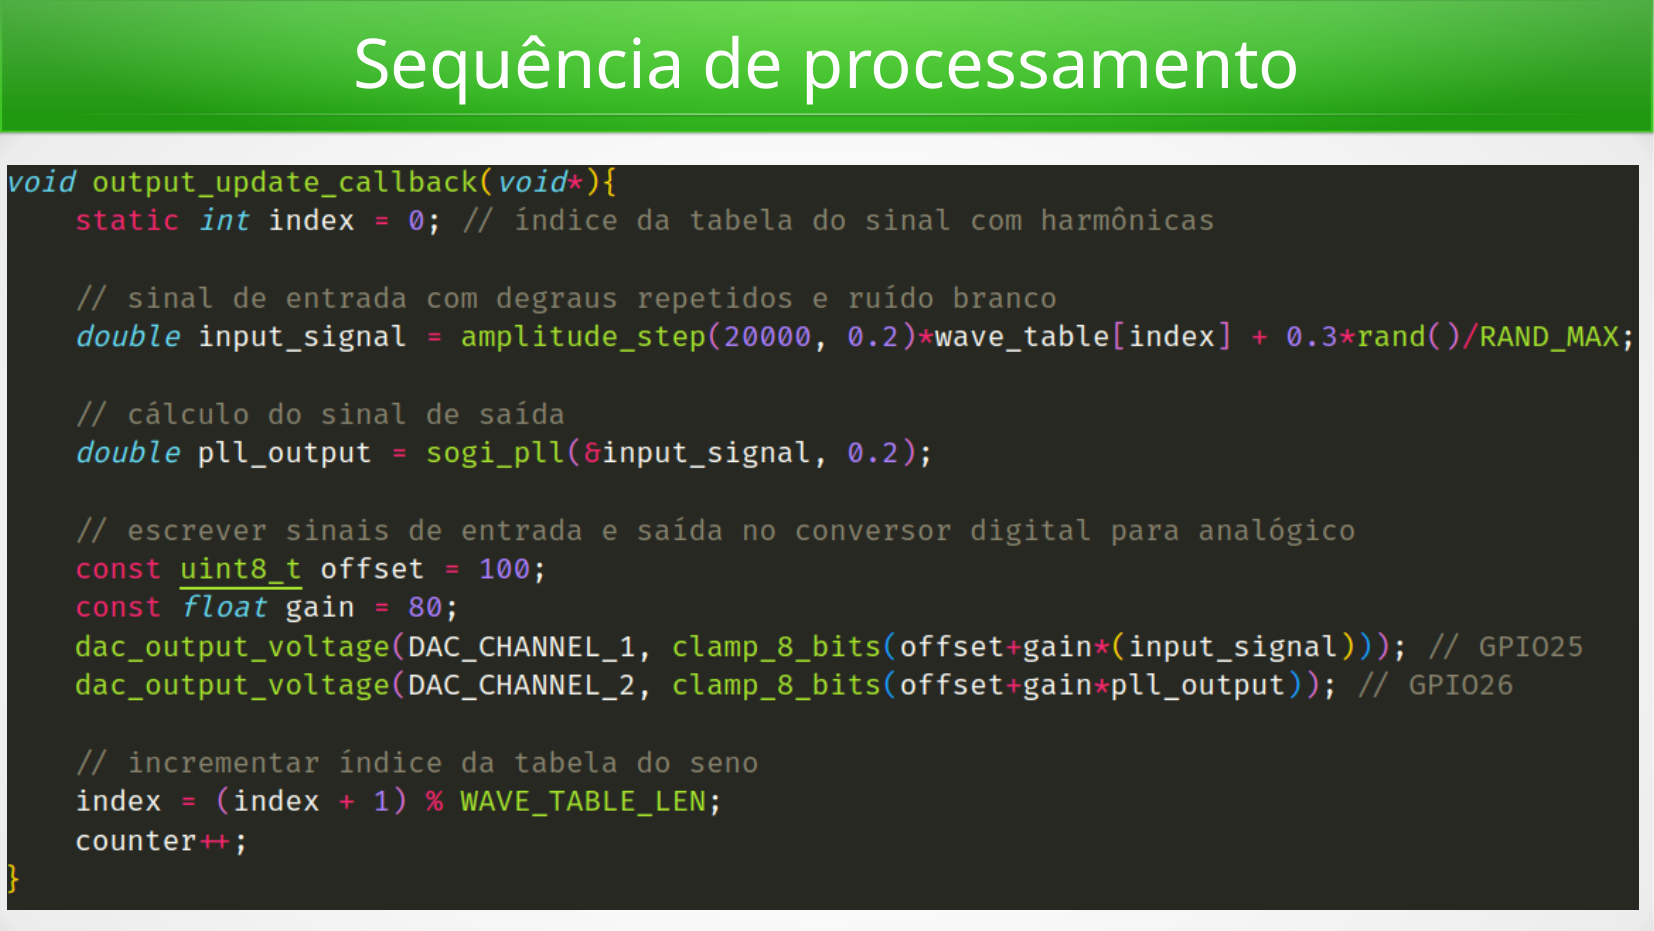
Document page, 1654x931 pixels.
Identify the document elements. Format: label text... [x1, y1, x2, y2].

title Sequência de processamento [82, 8, 1571, 116]
picture [0, 0, 1654, 931]
